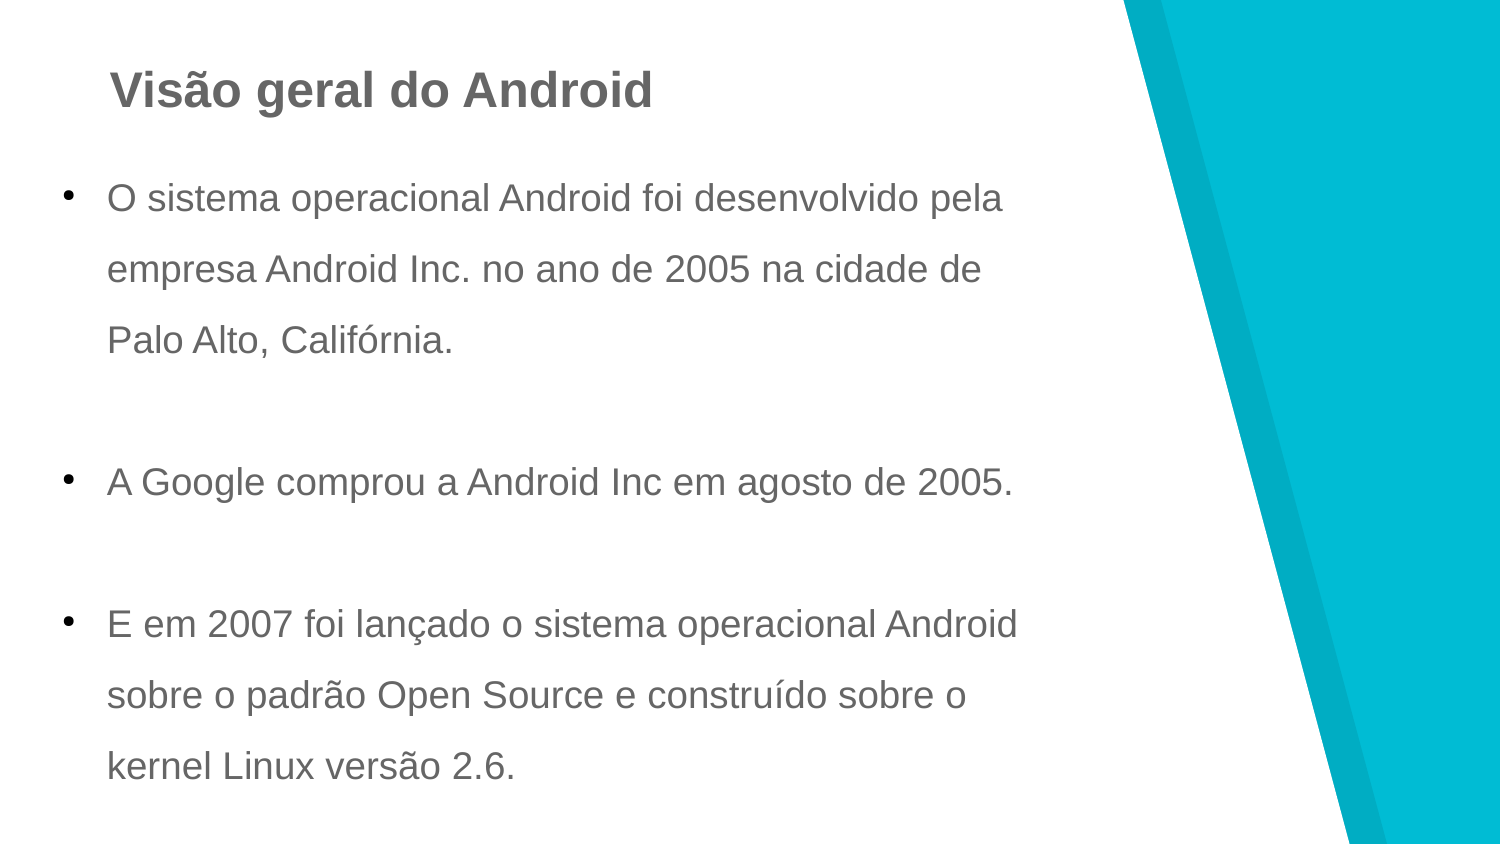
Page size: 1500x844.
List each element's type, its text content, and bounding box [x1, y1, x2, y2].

list O sistema operacional Android foi desenvolvido pela empresa Android Inc. no ano de 2005 na cidade de Palo Alto, Califórnia. A Google comprou a Android Inc em agosto de 2005. E em 2007 foi lançado o sistema operacional Android sobre o padrão Open Source e construído sobre o kernel Linux versão 2.6. [47, 106, 1398, 792]
subtitle Visão geral do Android [94, 42, 1394, 106]
